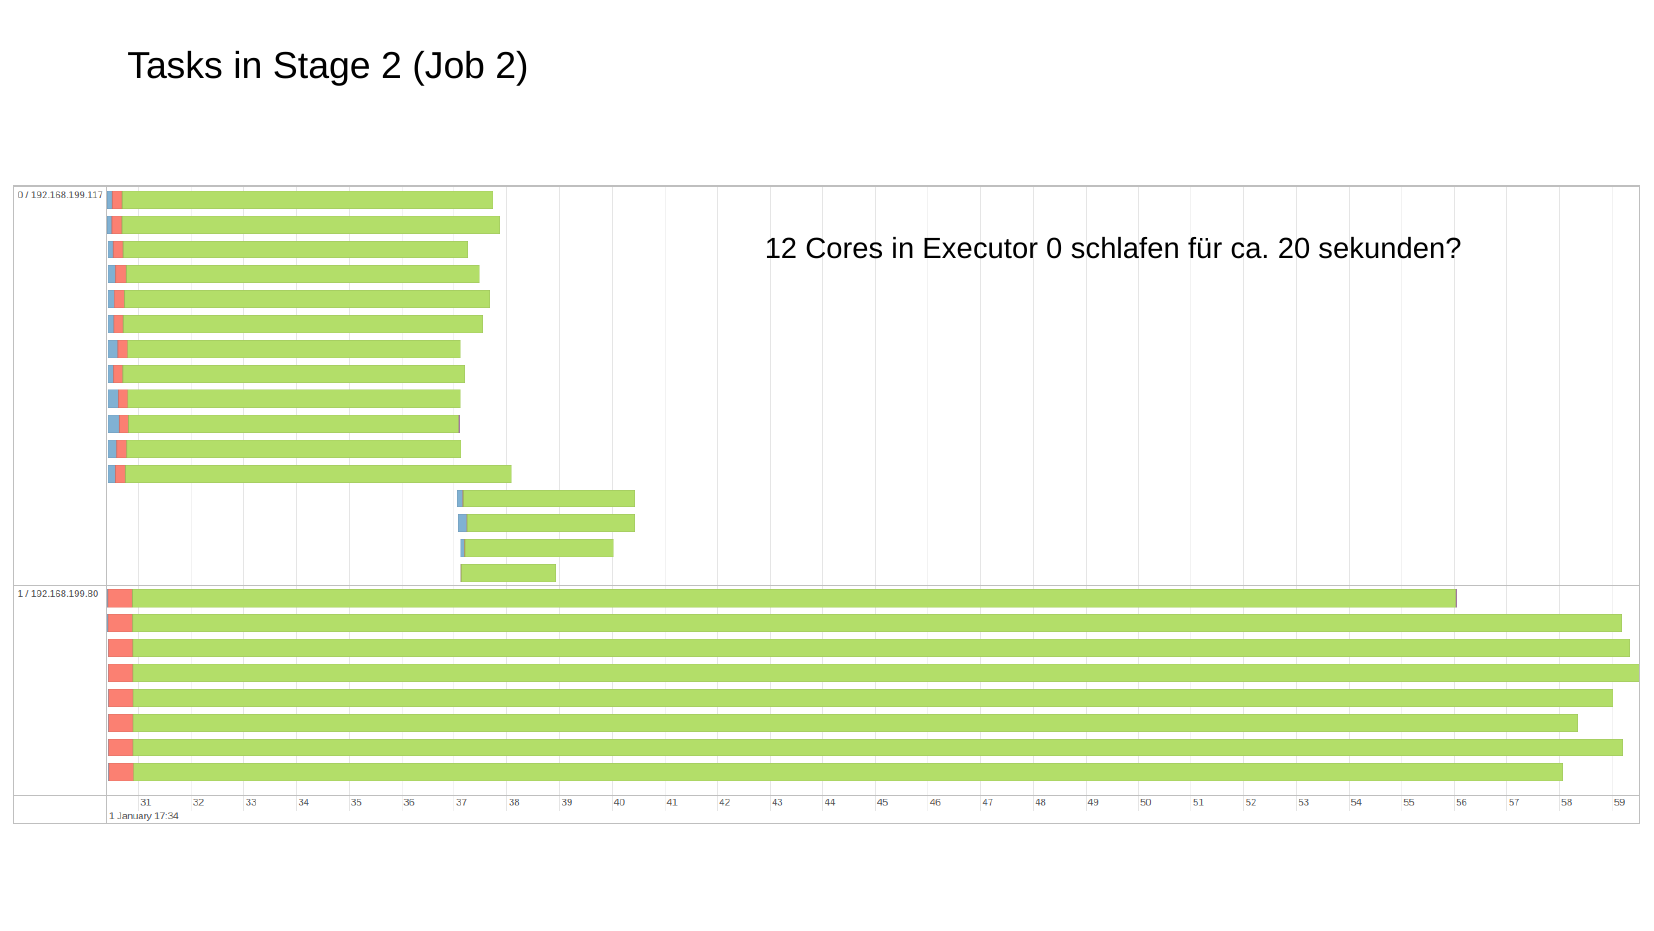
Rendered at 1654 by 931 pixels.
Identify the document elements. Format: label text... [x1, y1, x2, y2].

text_box Tasks in Stage 2 (Job 2) [112, 37, 1351, 95]
text_box 12 Cores in Executor 0 schlafen für ca. 20 sekunden? [750, 225, 1538, 324]
picture [12, 185, 1645, 826]
